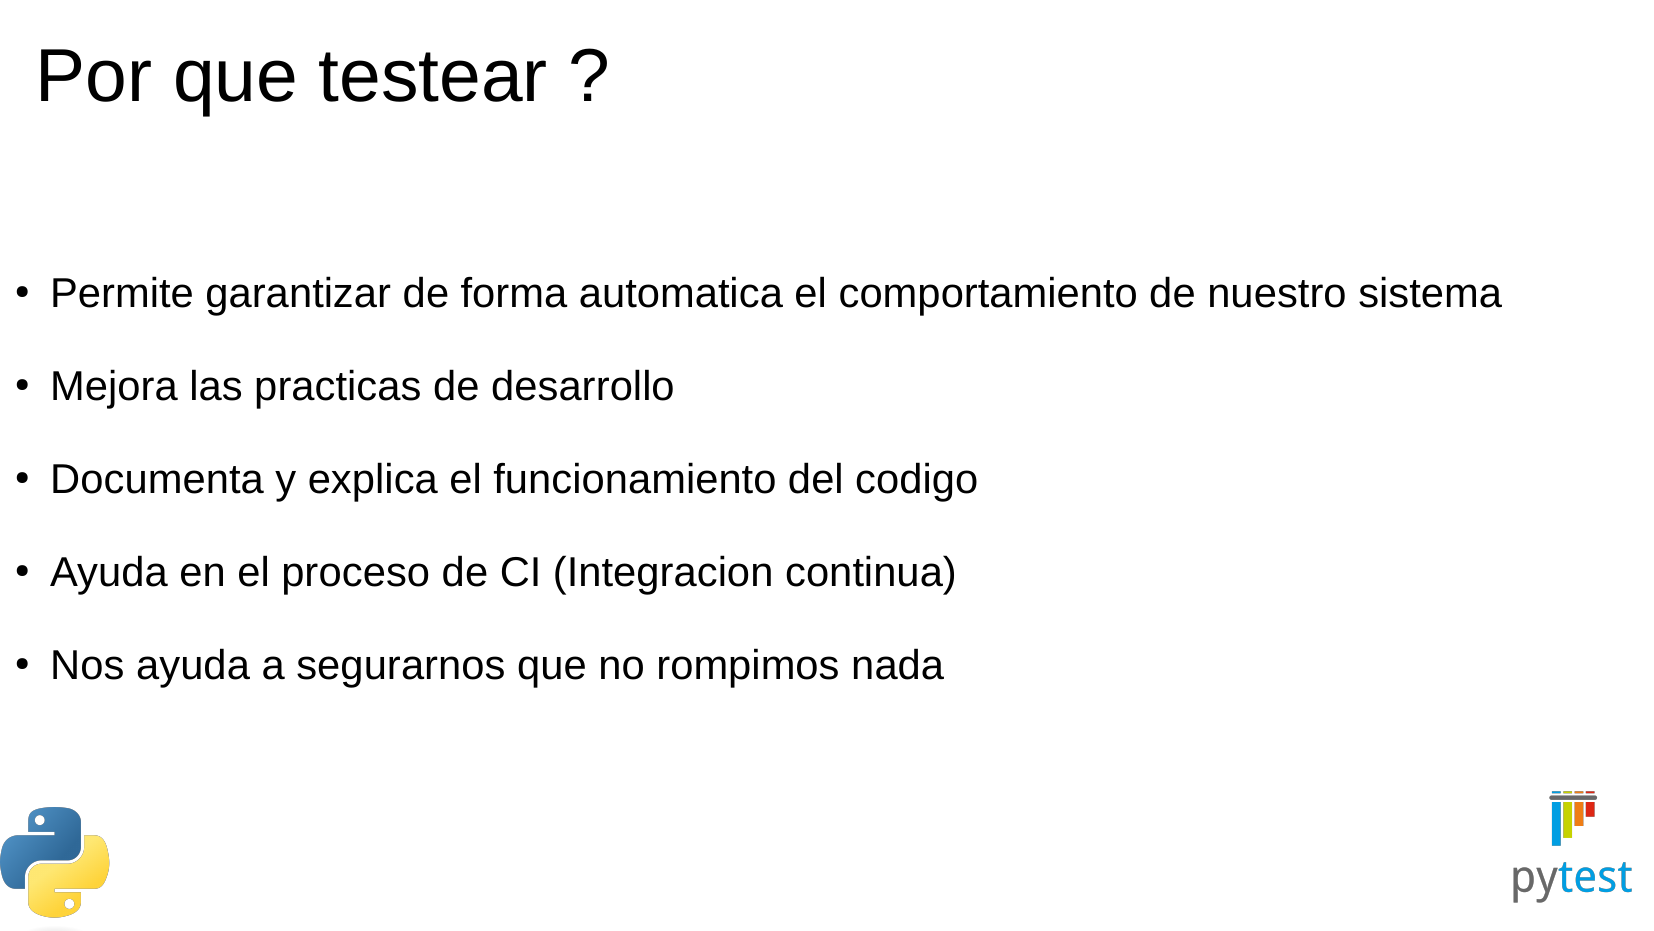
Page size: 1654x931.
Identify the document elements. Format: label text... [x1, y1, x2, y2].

picture [1499, 774, 1650, 926]
text_box Permite garantizar de forma automatica el comportamiento de nuestro sistema Mejora las practicas de desarrollo Documenta y explica el funcionamiento del codigo Ayuda en el proceso de CI (Integracion continua) Nos ayuda a segurarnos que no rompimos nada [0, 262, 1518, 696]
picture [0, 807, 113, 931]
text_box Por que testear ? [0, 0, 1654, 151]
